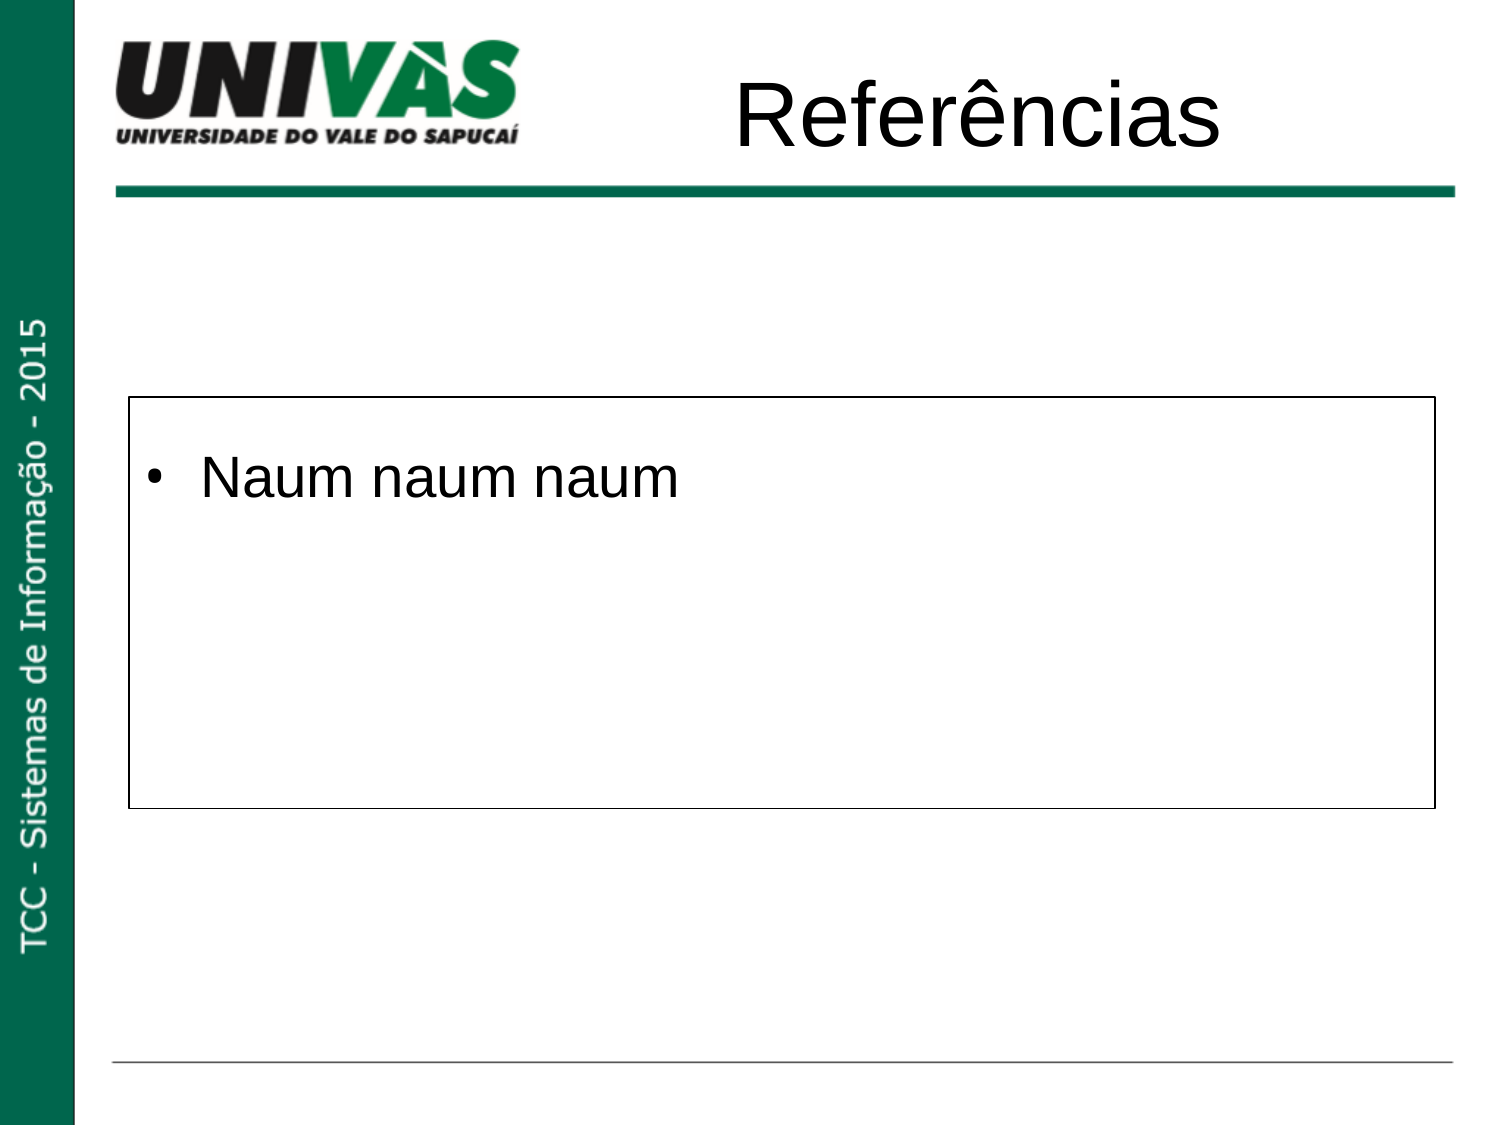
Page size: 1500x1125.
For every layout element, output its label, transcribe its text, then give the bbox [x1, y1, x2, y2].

text_box Naum naum naum [128, 397, 1436, 809]
picture [0, 0, 1500, 1125]
title Referências [515, 35, 1442, 186]
